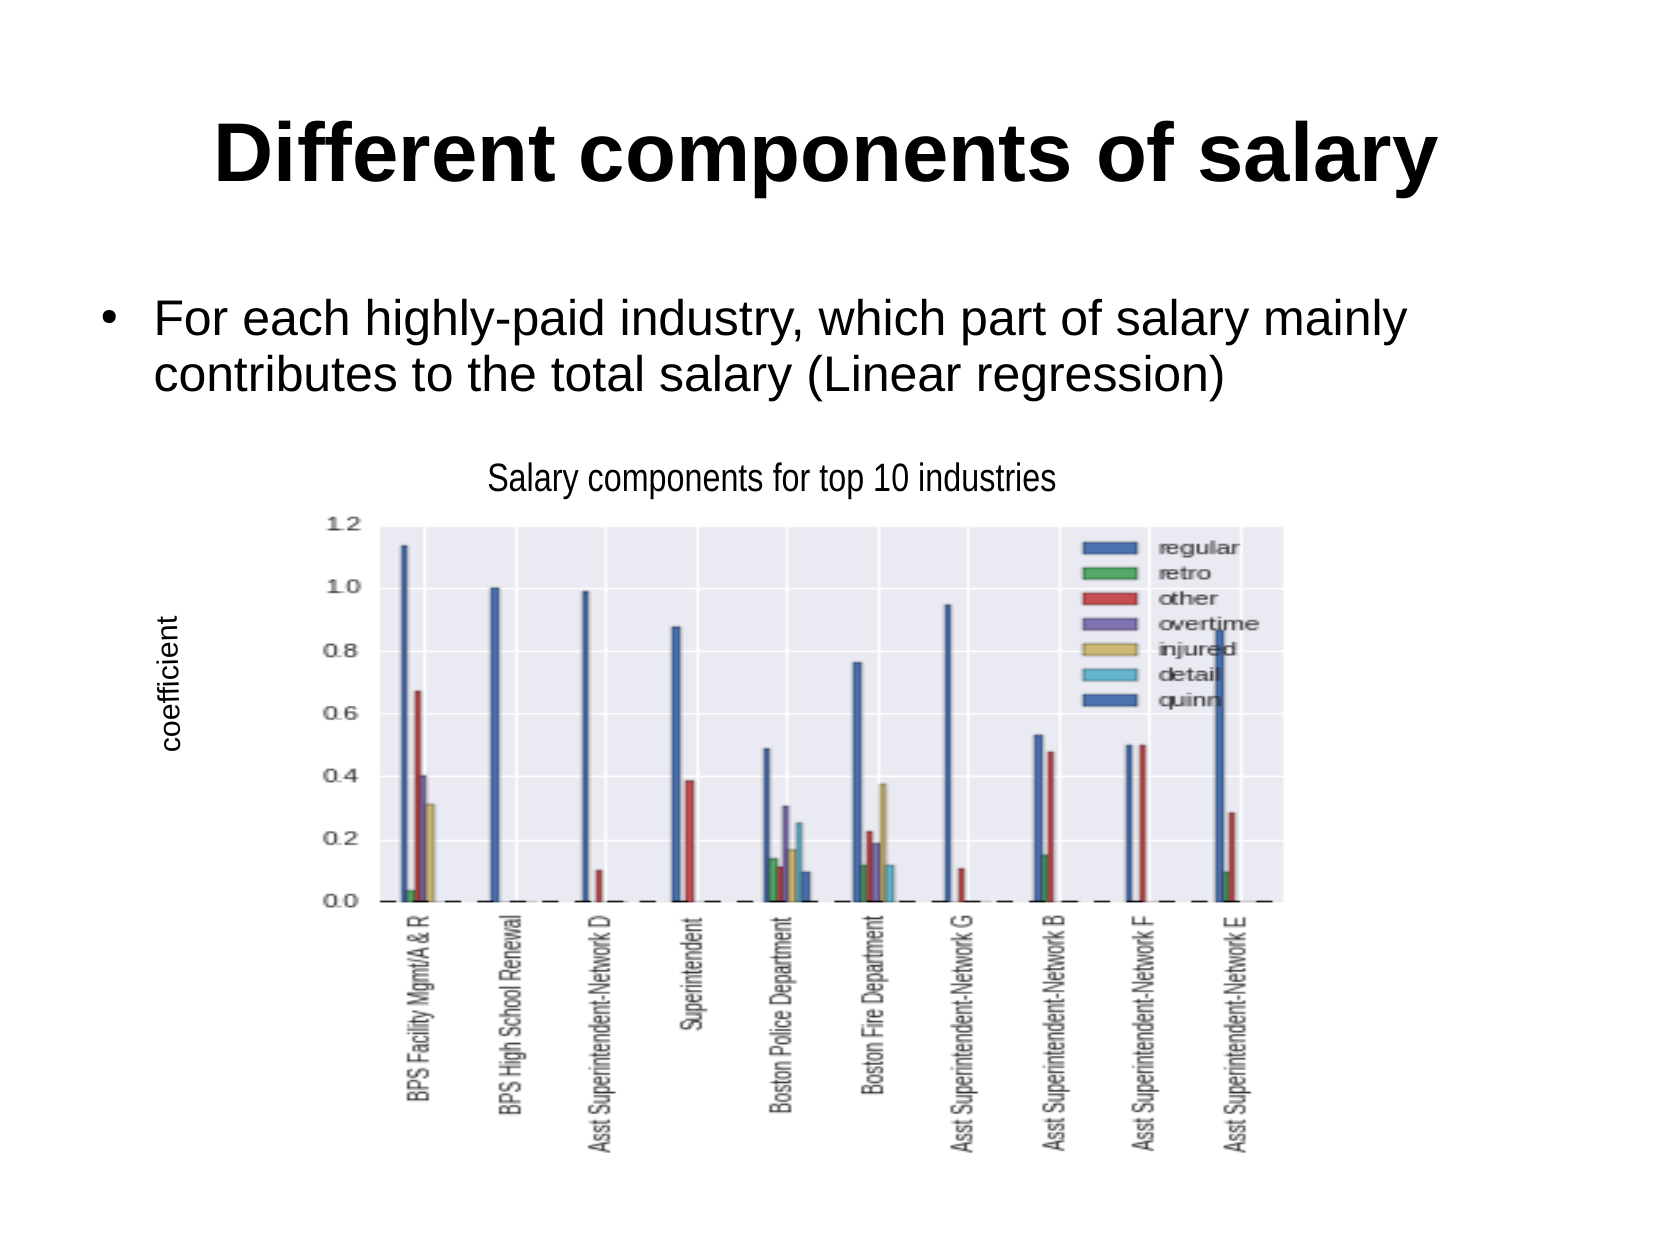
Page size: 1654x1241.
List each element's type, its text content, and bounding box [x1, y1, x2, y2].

picture [224, 502, 1441, 1158]
list For each highly-paid industry, which part of salary mainly contributes to the total salary (Linear regression) [82, 290, 1571, 1010]
text_box coefficient [141, 601, 195, 768]
title Different components of salary [82, 49, 1571, 257]
text_box Salary components for top 10 industries [472, 448, 1075, 502]
